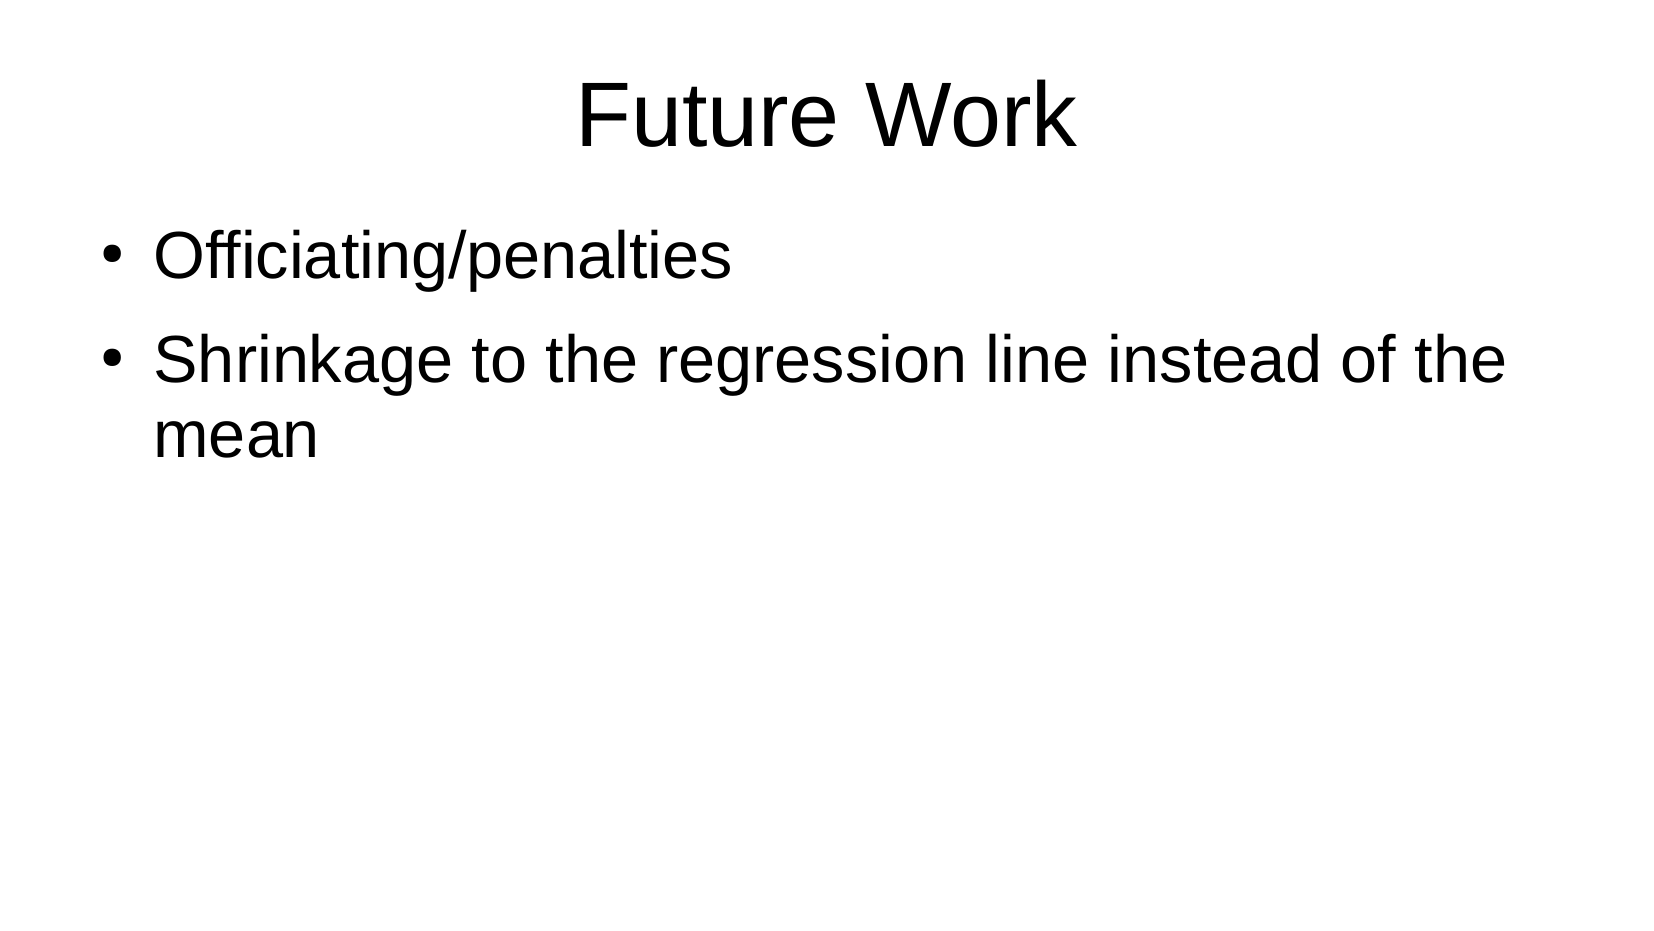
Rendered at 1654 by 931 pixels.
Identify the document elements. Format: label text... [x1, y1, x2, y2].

list Officiating/penalties Shrinkage to the regression line instead of the mean [82, 217, 1571, 758]
title Future Work [82, 37, 1571, 193]
